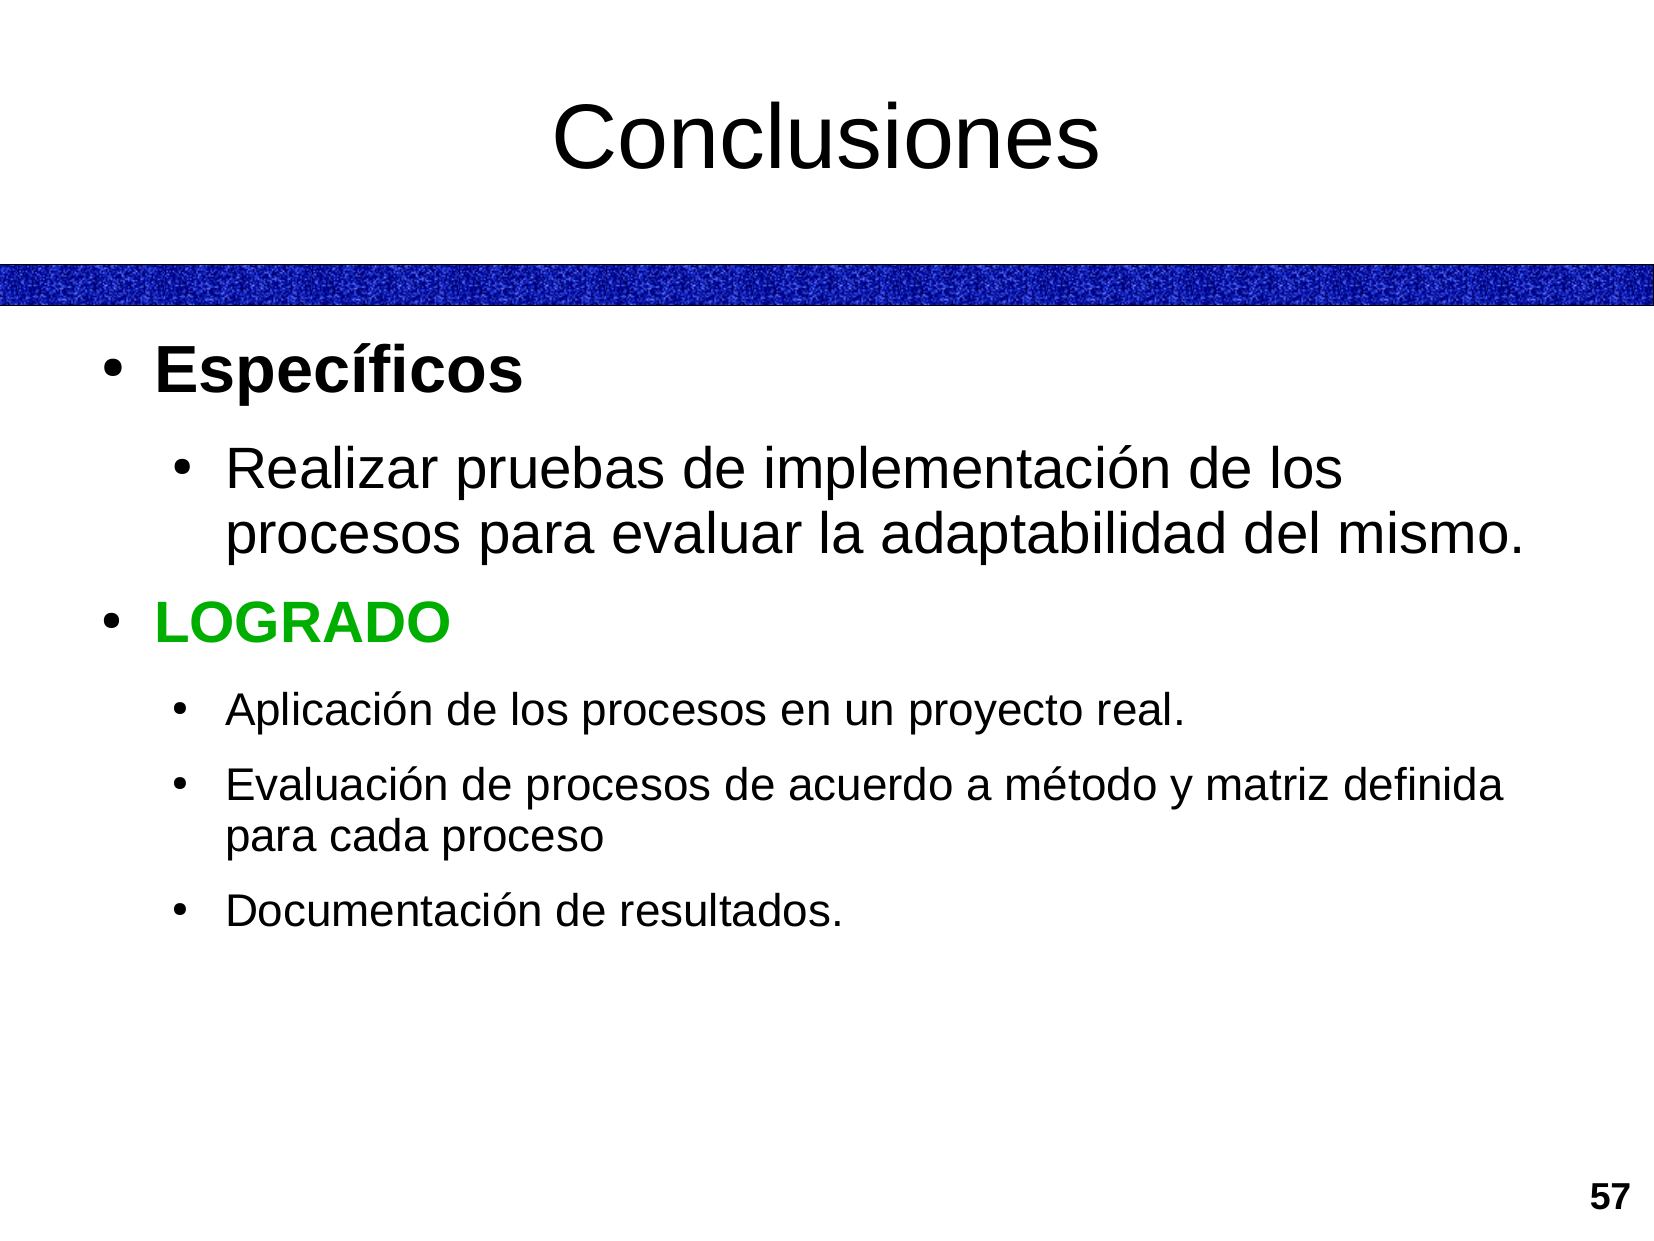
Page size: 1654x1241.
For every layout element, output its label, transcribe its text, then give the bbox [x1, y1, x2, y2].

list Específicos Realizar pruebas de implementación de los procesos para evaluar la adaptabilidad del mismo. LOGRADO Aplicación de los procesos en un proyecto real. Evaluación de procesos de acuerdo a método y matriz definida para cada proceso Documentación de resultados. [83, 331, 1531, 1099]
text_box <número> [1575, 1168, 1654, 1240]
picture [0, 265, 1653, 305]
title Conclusiones [58, 21, 1595, 253]
